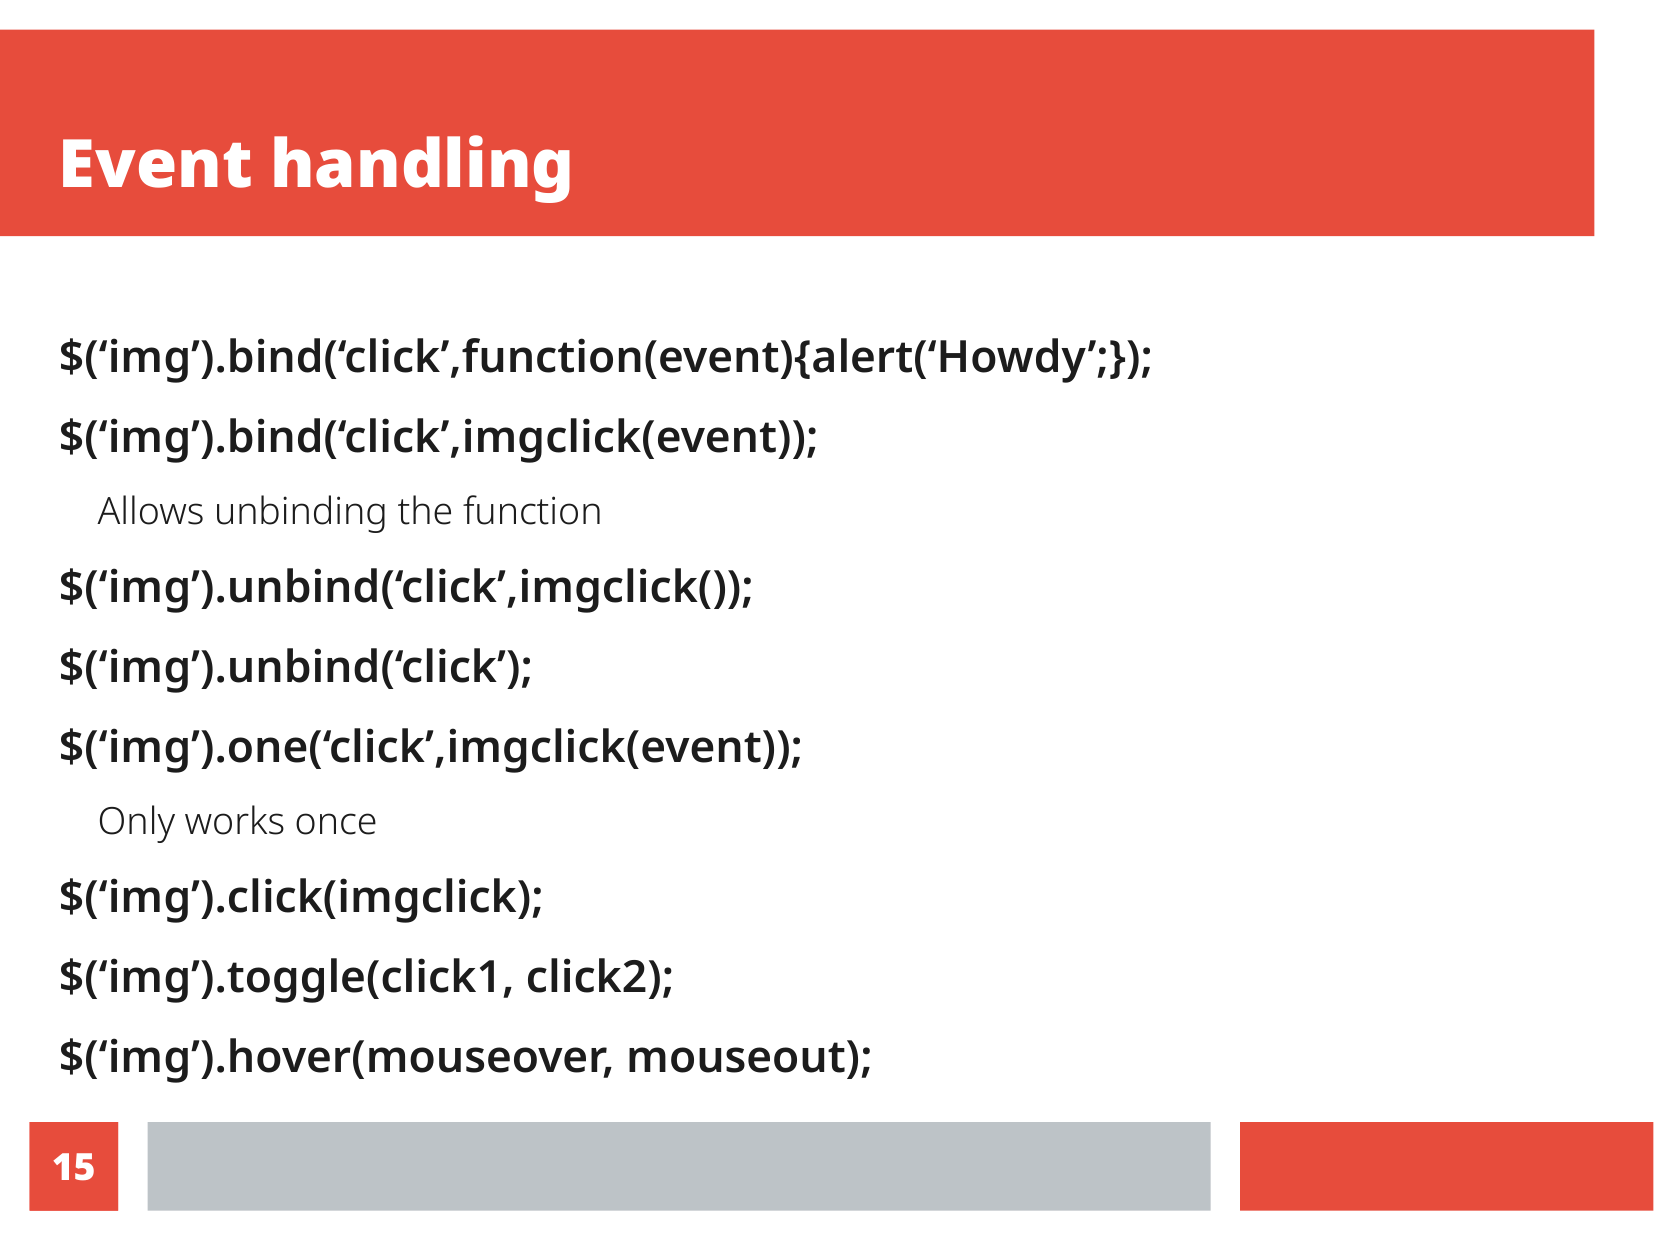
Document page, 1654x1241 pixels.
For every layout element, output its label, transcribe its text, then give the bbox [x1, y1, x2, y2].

title Event handling [59, 59, 1595, 207]
list $(‘img’).bind(‘click’,function(event){alert(‘Howdy’;}); $(‘img’).bind(‘click’,imgclick(event)); Allows unbinding the function $(‘img’).unbind(‘click’,imgclick()); $(‘img’).unbind(‘click’); $(‘img’).one(‘click’,imgclick(event)); Only works once $(‘img’).click(imgclick); $(‘img’).toggle(click1, click2); $(‘img’).hover(mouseover, mouseout); [59, 324, 1565, 1093]
